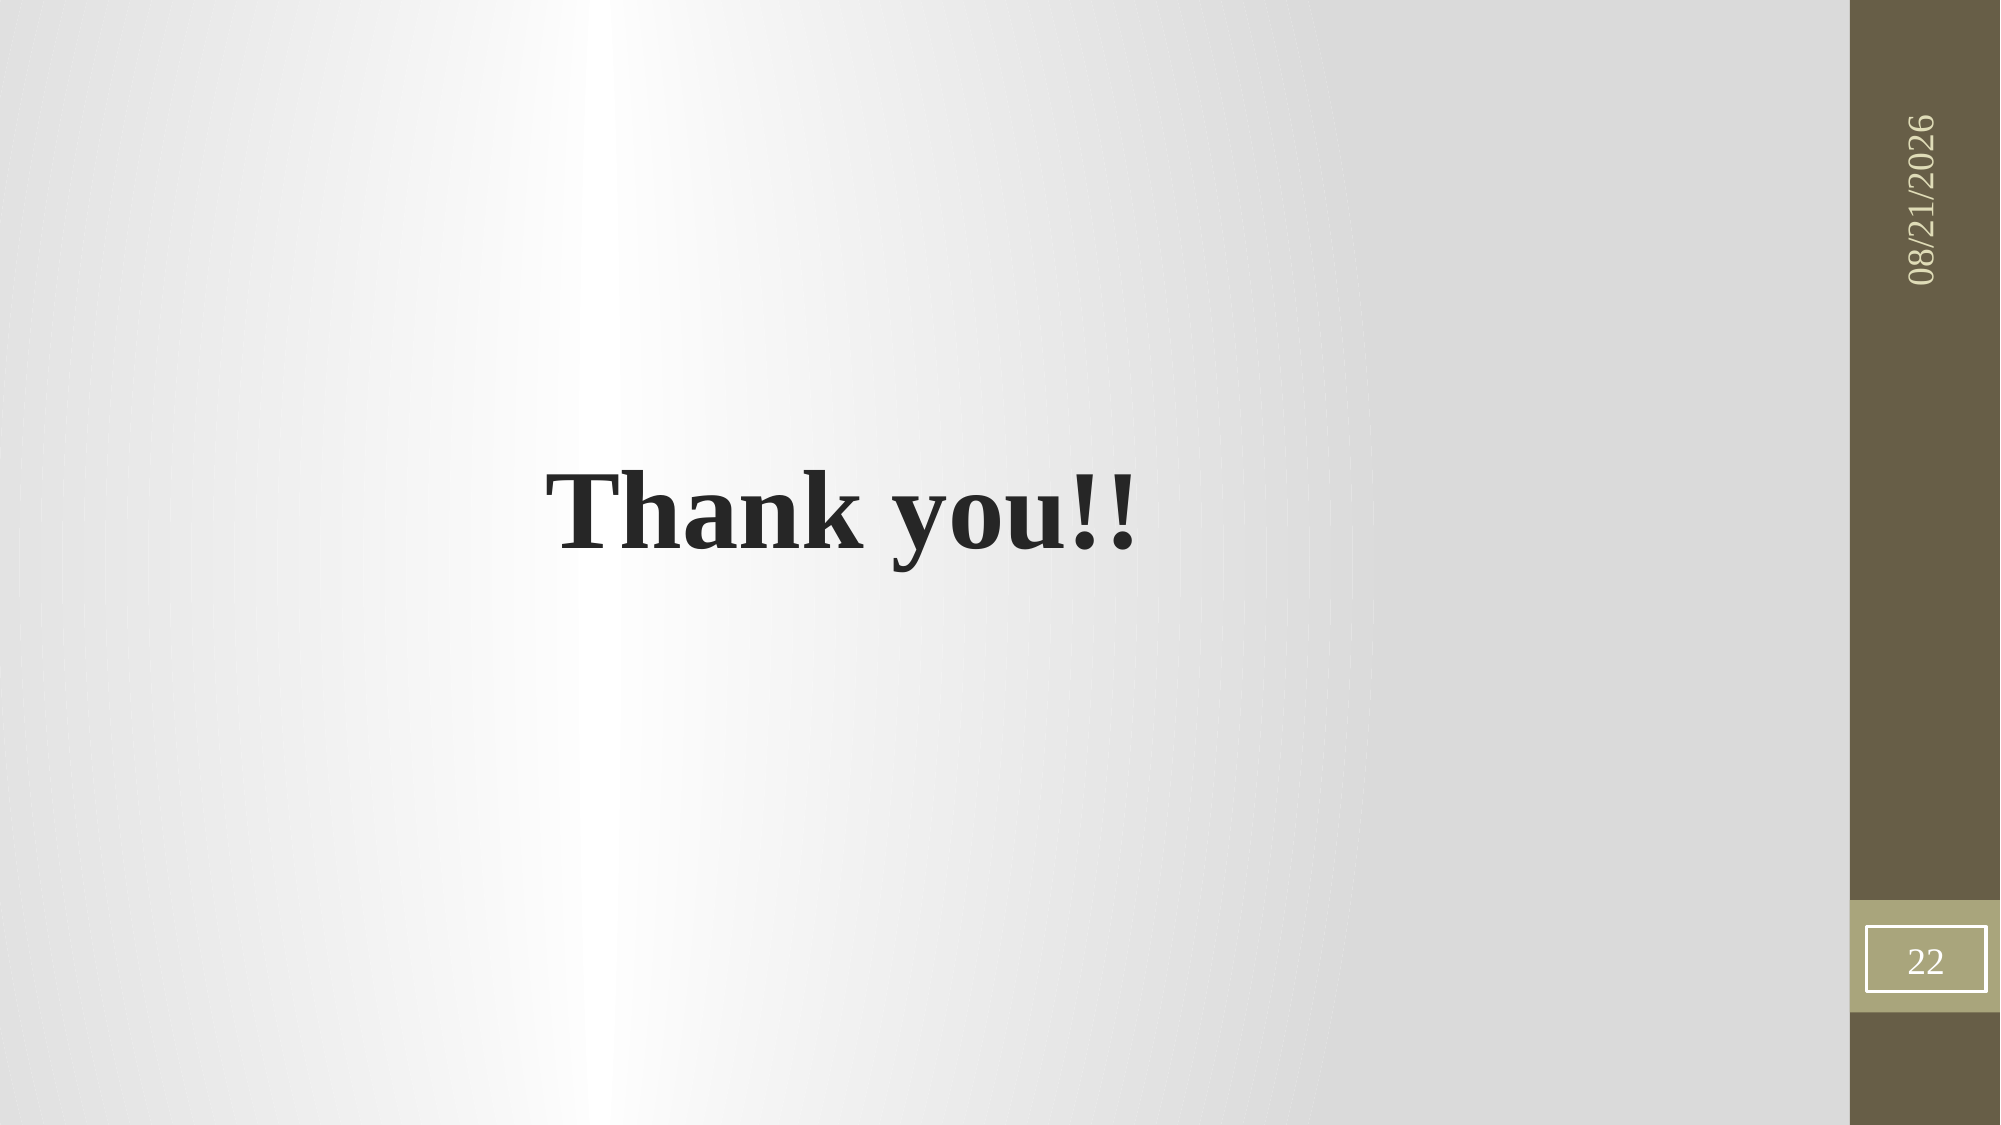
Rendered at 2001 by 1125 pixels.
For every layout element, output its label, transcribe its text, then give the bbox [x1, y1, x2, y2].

slide_number 11/22/2020 [1878, 100, 1959, 501]
slide_number <number> [1866, 926, 1987, 992]
text_box Thank you!! [530, 428, 1162, 600]
